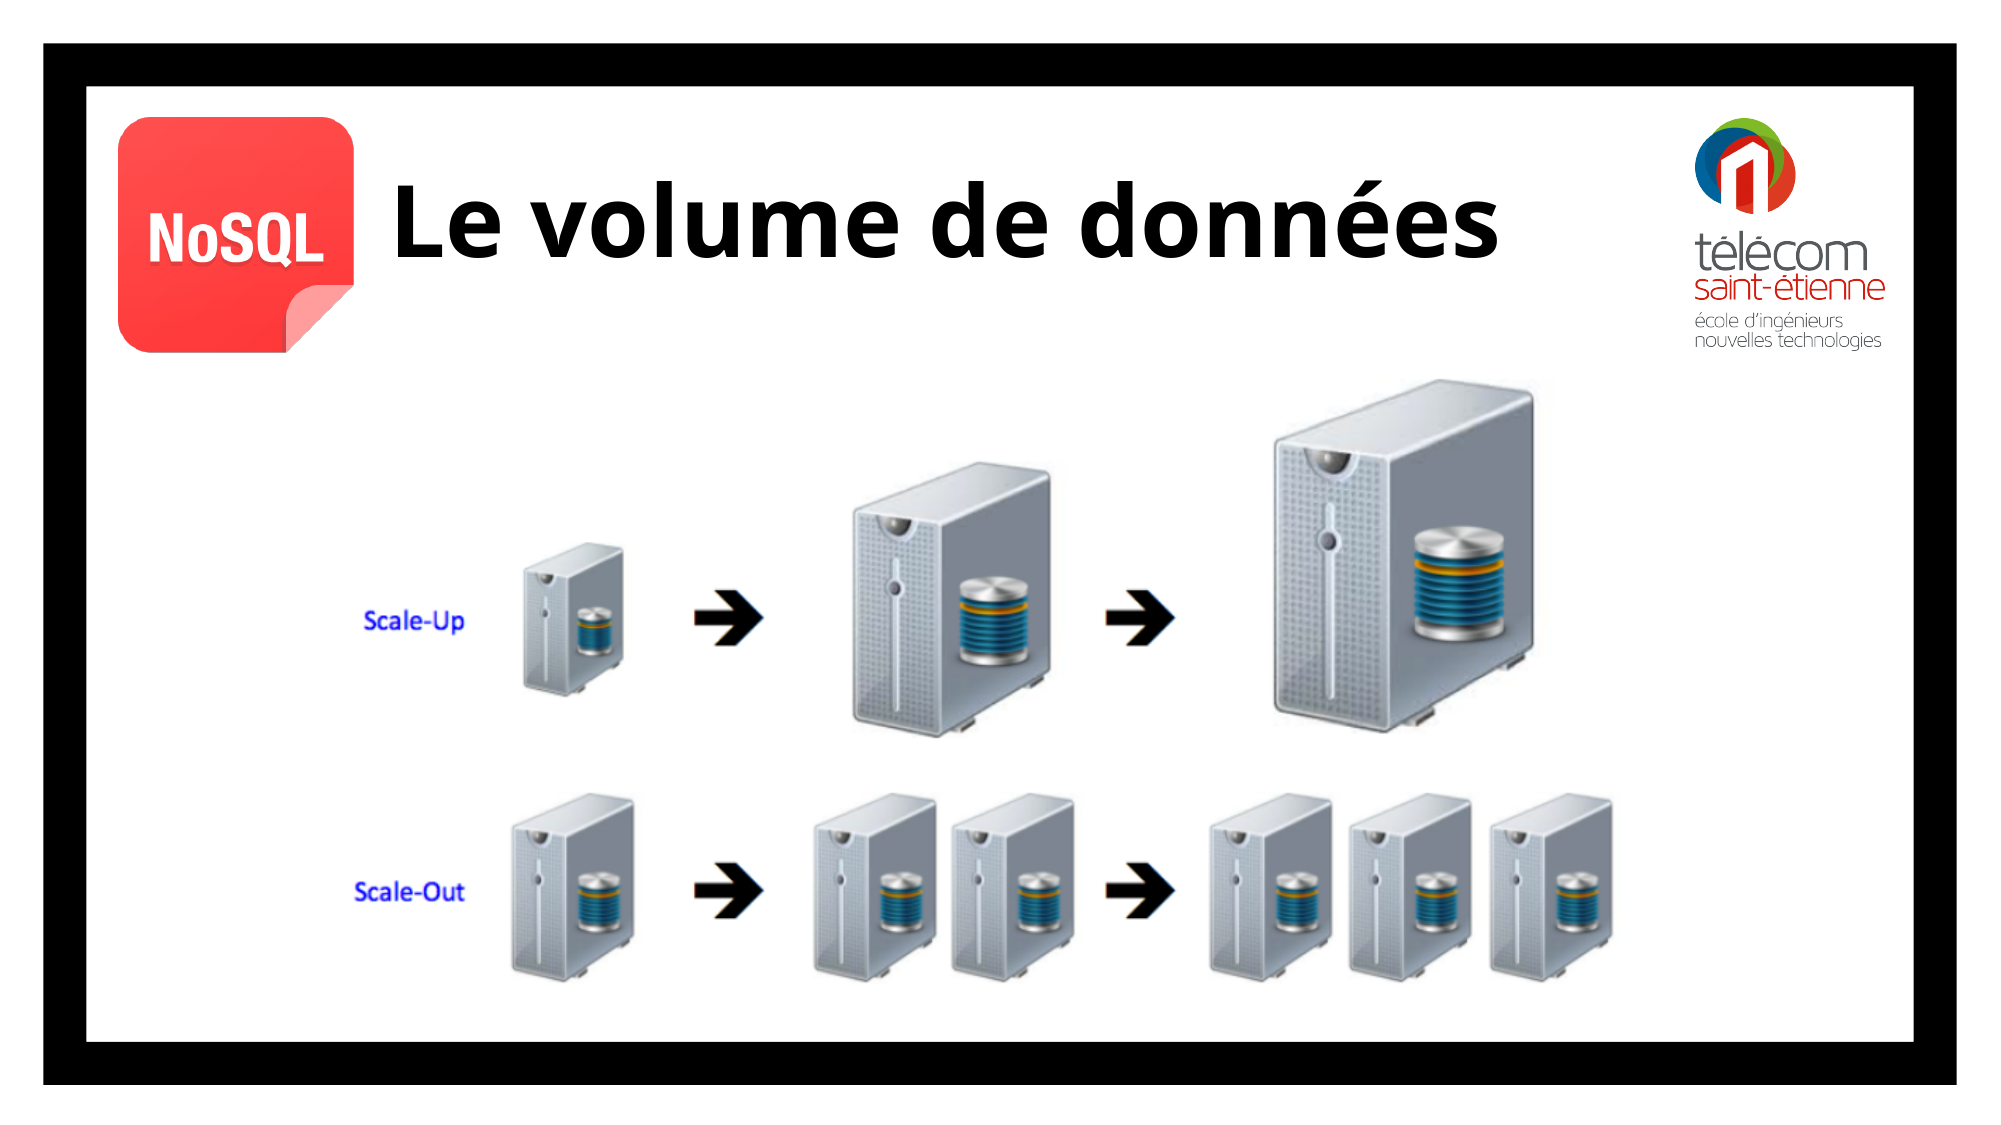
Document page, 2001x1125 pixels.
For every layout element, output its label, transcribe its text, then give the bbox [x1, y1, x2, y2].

picture [1695, 118, 1885, 351]
picture [101, 100, 1632, 993]
title Le volume de données [370, 138, 1695, 304]
